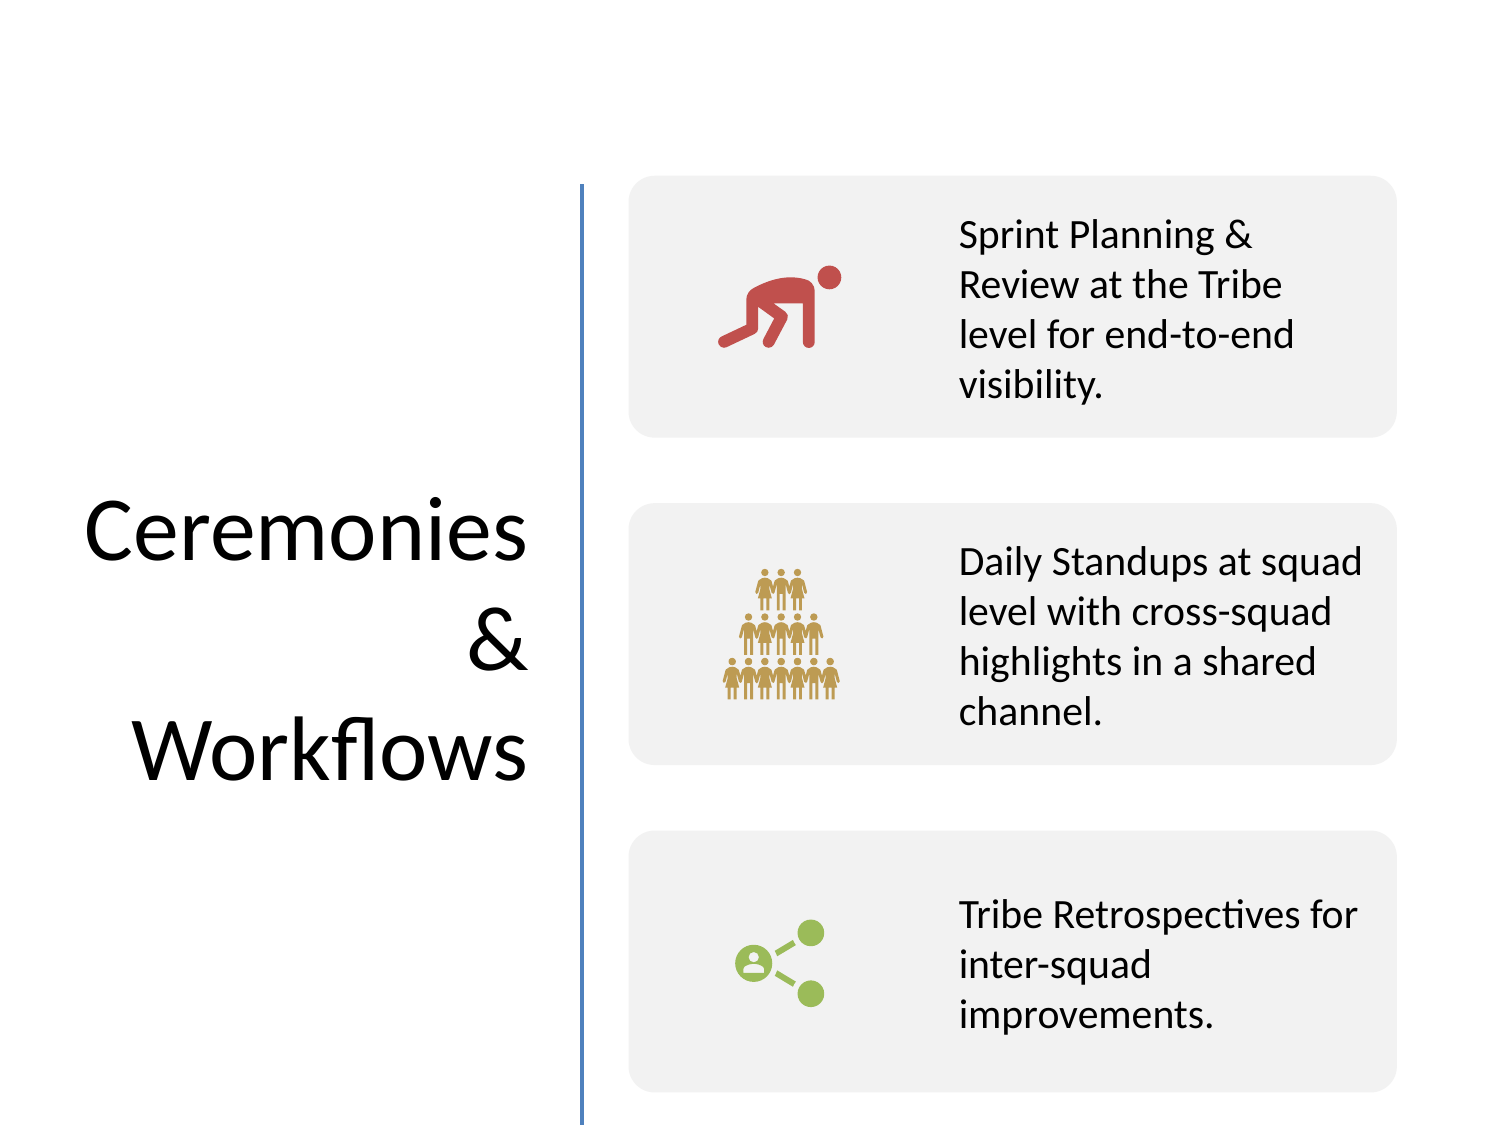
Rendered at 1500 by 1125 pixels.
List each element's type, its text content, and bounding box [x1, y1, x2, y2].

text_box [628, 175, 931, 438]
title Ceremonies & Workflows [58, 175, 544, 1092]
text_box [628, 830, 931, 1093]
text_box Tribe Retrospectives for inter-squad improvements. [931, 830, 1397, 1093]
text_box Sprint Planning & Review at the Tribe level for end-to-end visibility. [931, 175, 1397, 438]
text_box Daily Standups at squad level with cross-squad highlights in a shared channel. [931, 503, 1397, 766]
text_box [628, 503, 931, 766]
